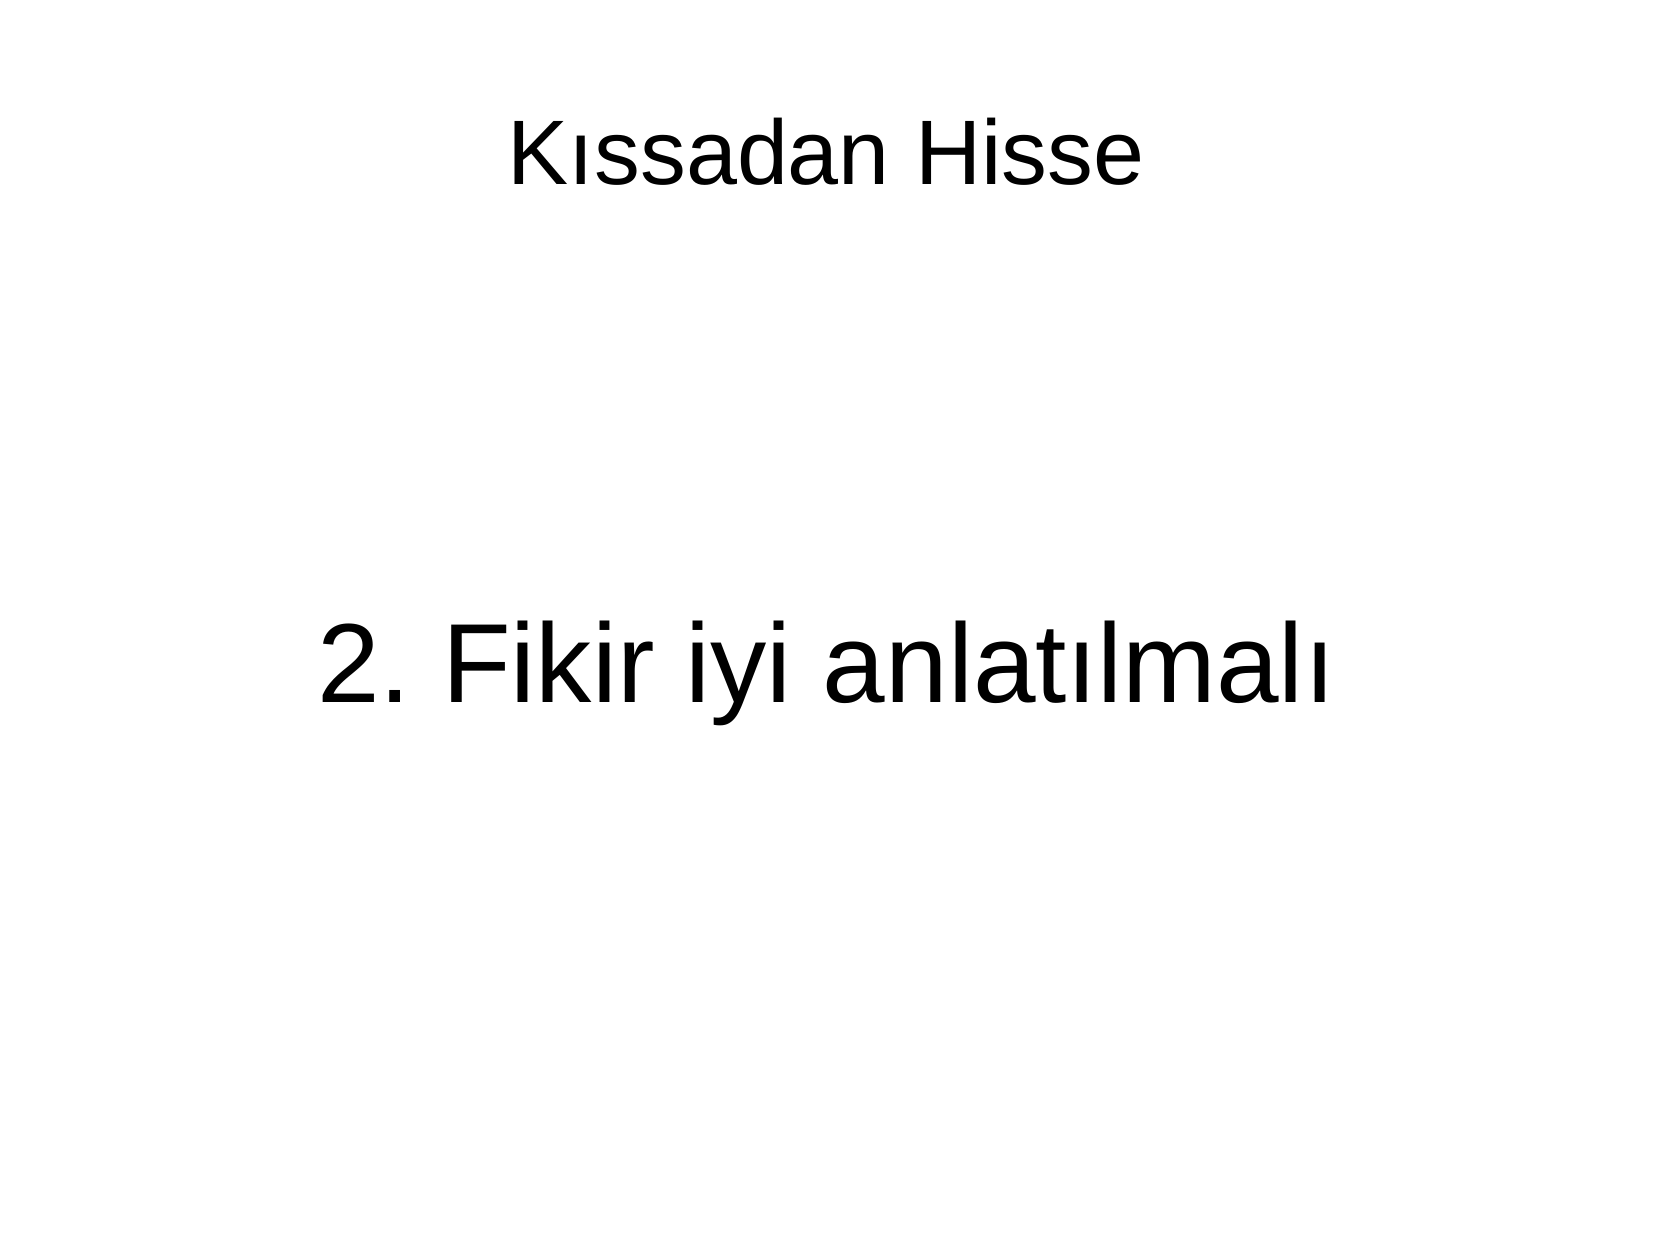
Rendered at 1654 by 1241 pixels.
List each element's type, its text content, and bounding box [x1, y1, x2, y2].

list 2. Fikir iyi anlatılmalı [82, 290, 1571, 1109]
title Kıssadan Hisse [82, 49, 1571, 257]
